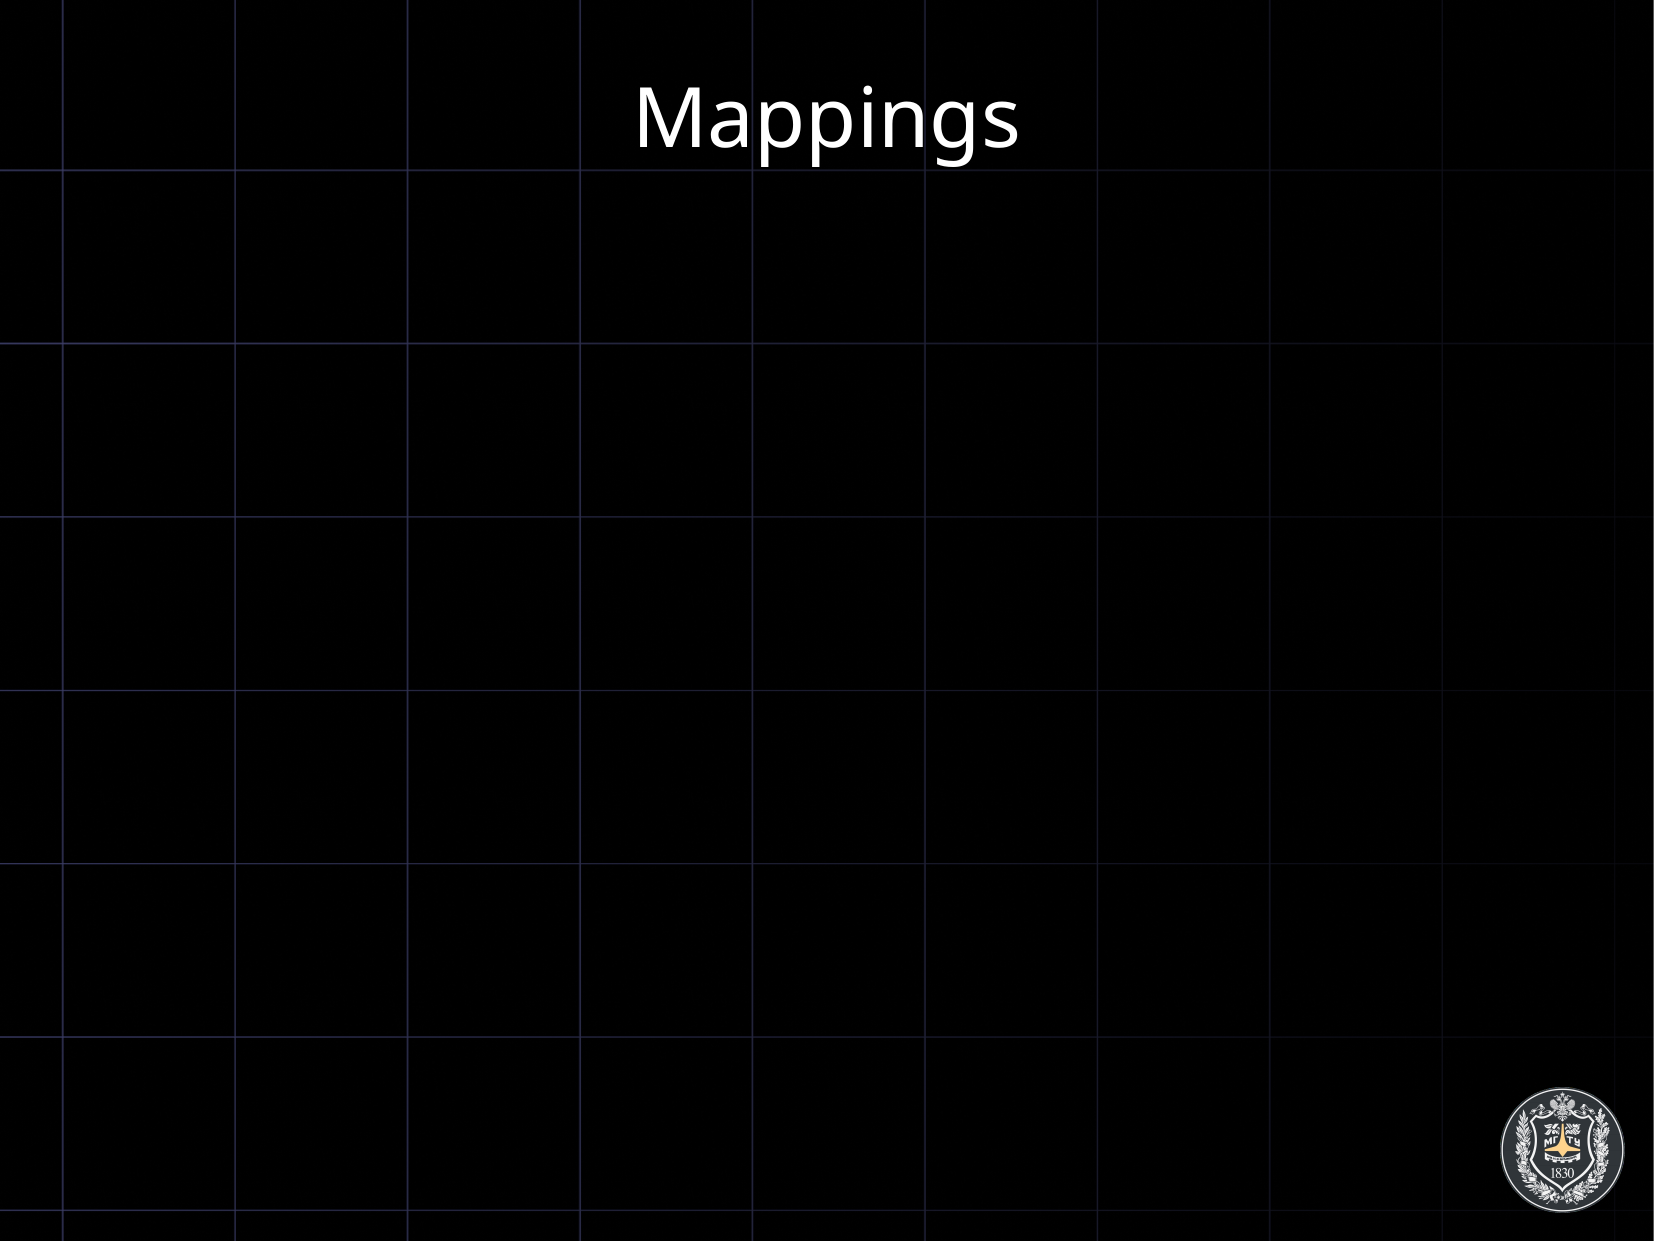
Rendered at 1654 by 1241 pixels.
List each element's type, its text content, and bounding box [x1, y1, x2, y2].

title Mappings [82, 37, 1571, 193]
picture [0, 0, 1654, 1241]
